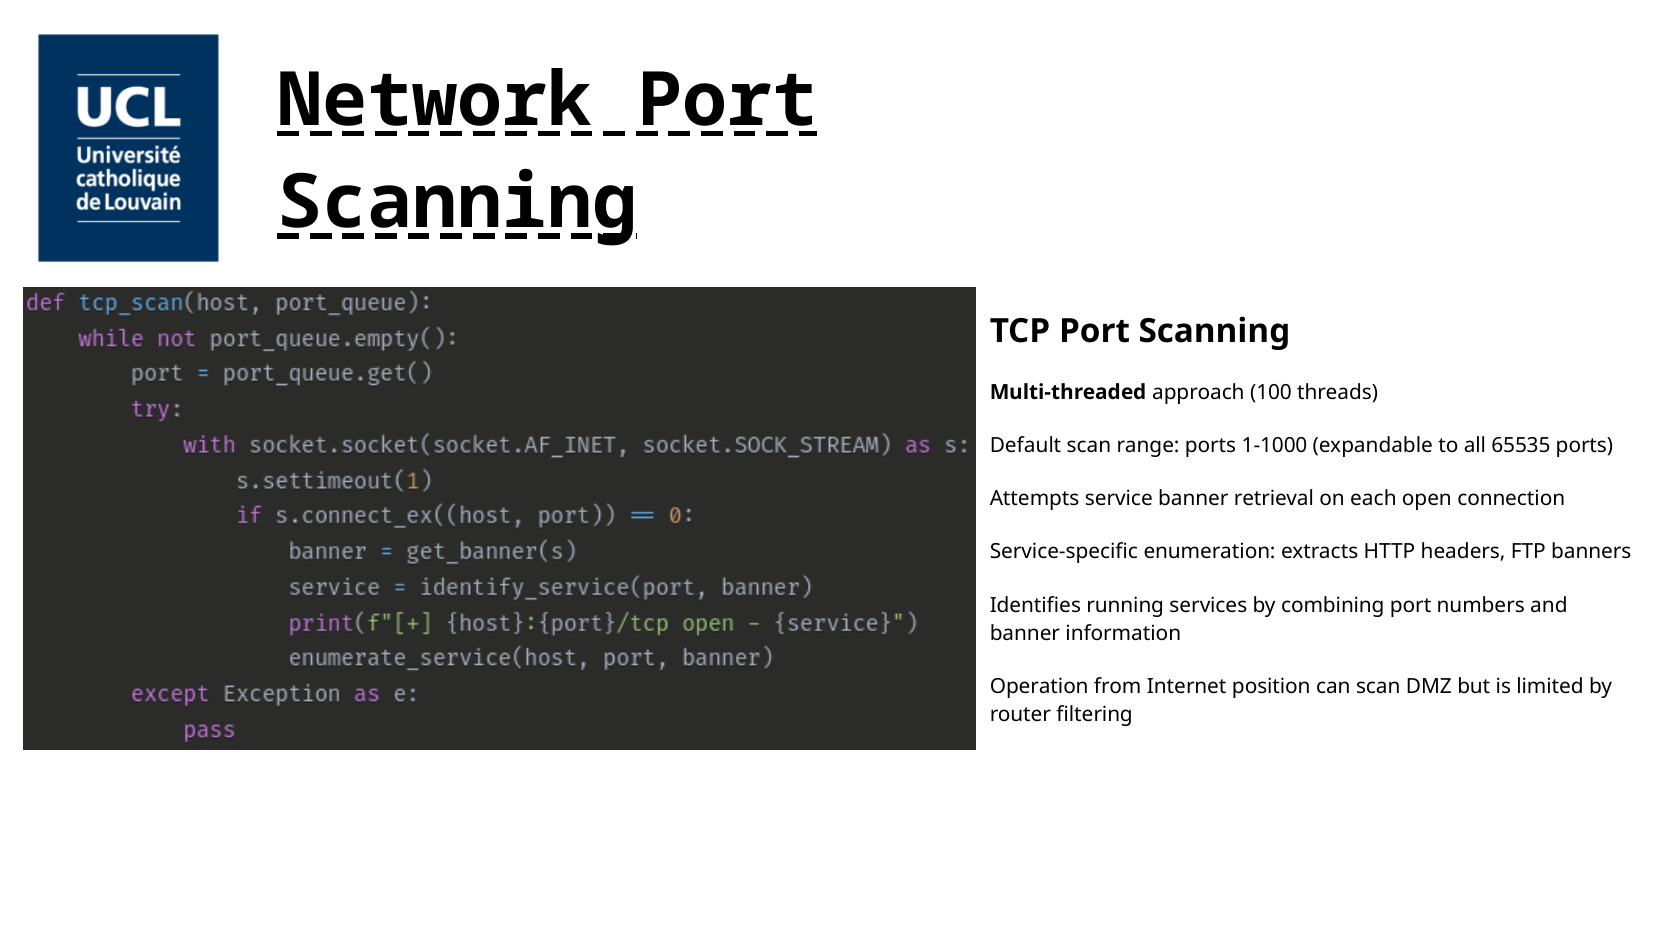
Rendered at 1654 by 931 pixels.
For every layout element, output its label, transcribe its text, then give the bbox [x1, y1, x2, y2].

text_box TCP Port Scanning Multi-threaded approach (100 threads) Default scan range: ports 1-1000 (expandable to all 65535 ports) Attempts service banner retrieval on each open connection Service-specific enumeration: extracts HTTP headers, FTP banners Identifies running services by combining port numbers and banner information Operation from Internet position can scan DMZ but is limited by router filtering [975, 300, 1654, 782]
picture [23, 287, 976, 751]
text_box Network Port Scanning [262, 37, 1193, 128]
picture [37, 33, 221, 263]
